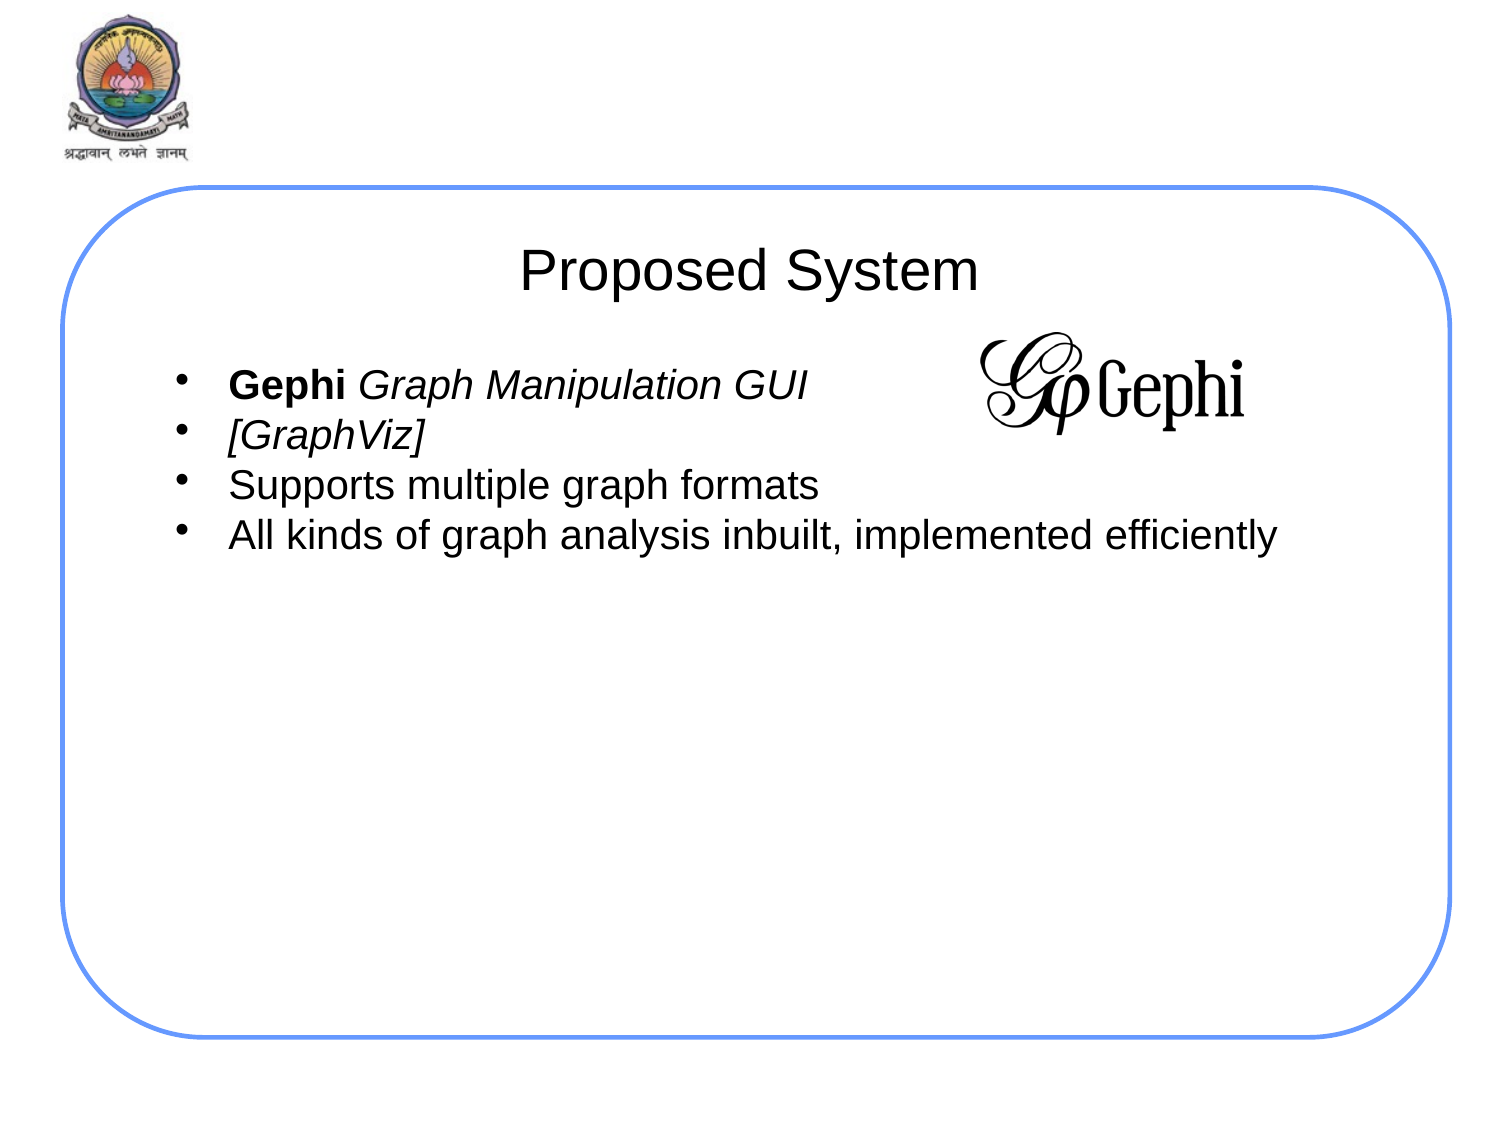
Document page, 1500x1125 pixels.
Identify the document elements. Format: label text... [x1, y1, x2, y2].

picture [980, 332, 1245, 436]
picture [62, 12, 193, 163]
text_box Gephi Graph Manipulation GUI [GraphViz] Supports multiple graph formats All kinds of graph analysis inbuilt, implemented efficiently [149, 350, 1350, 968]
text_box Proposed System [187, 200, 1313, 333]
